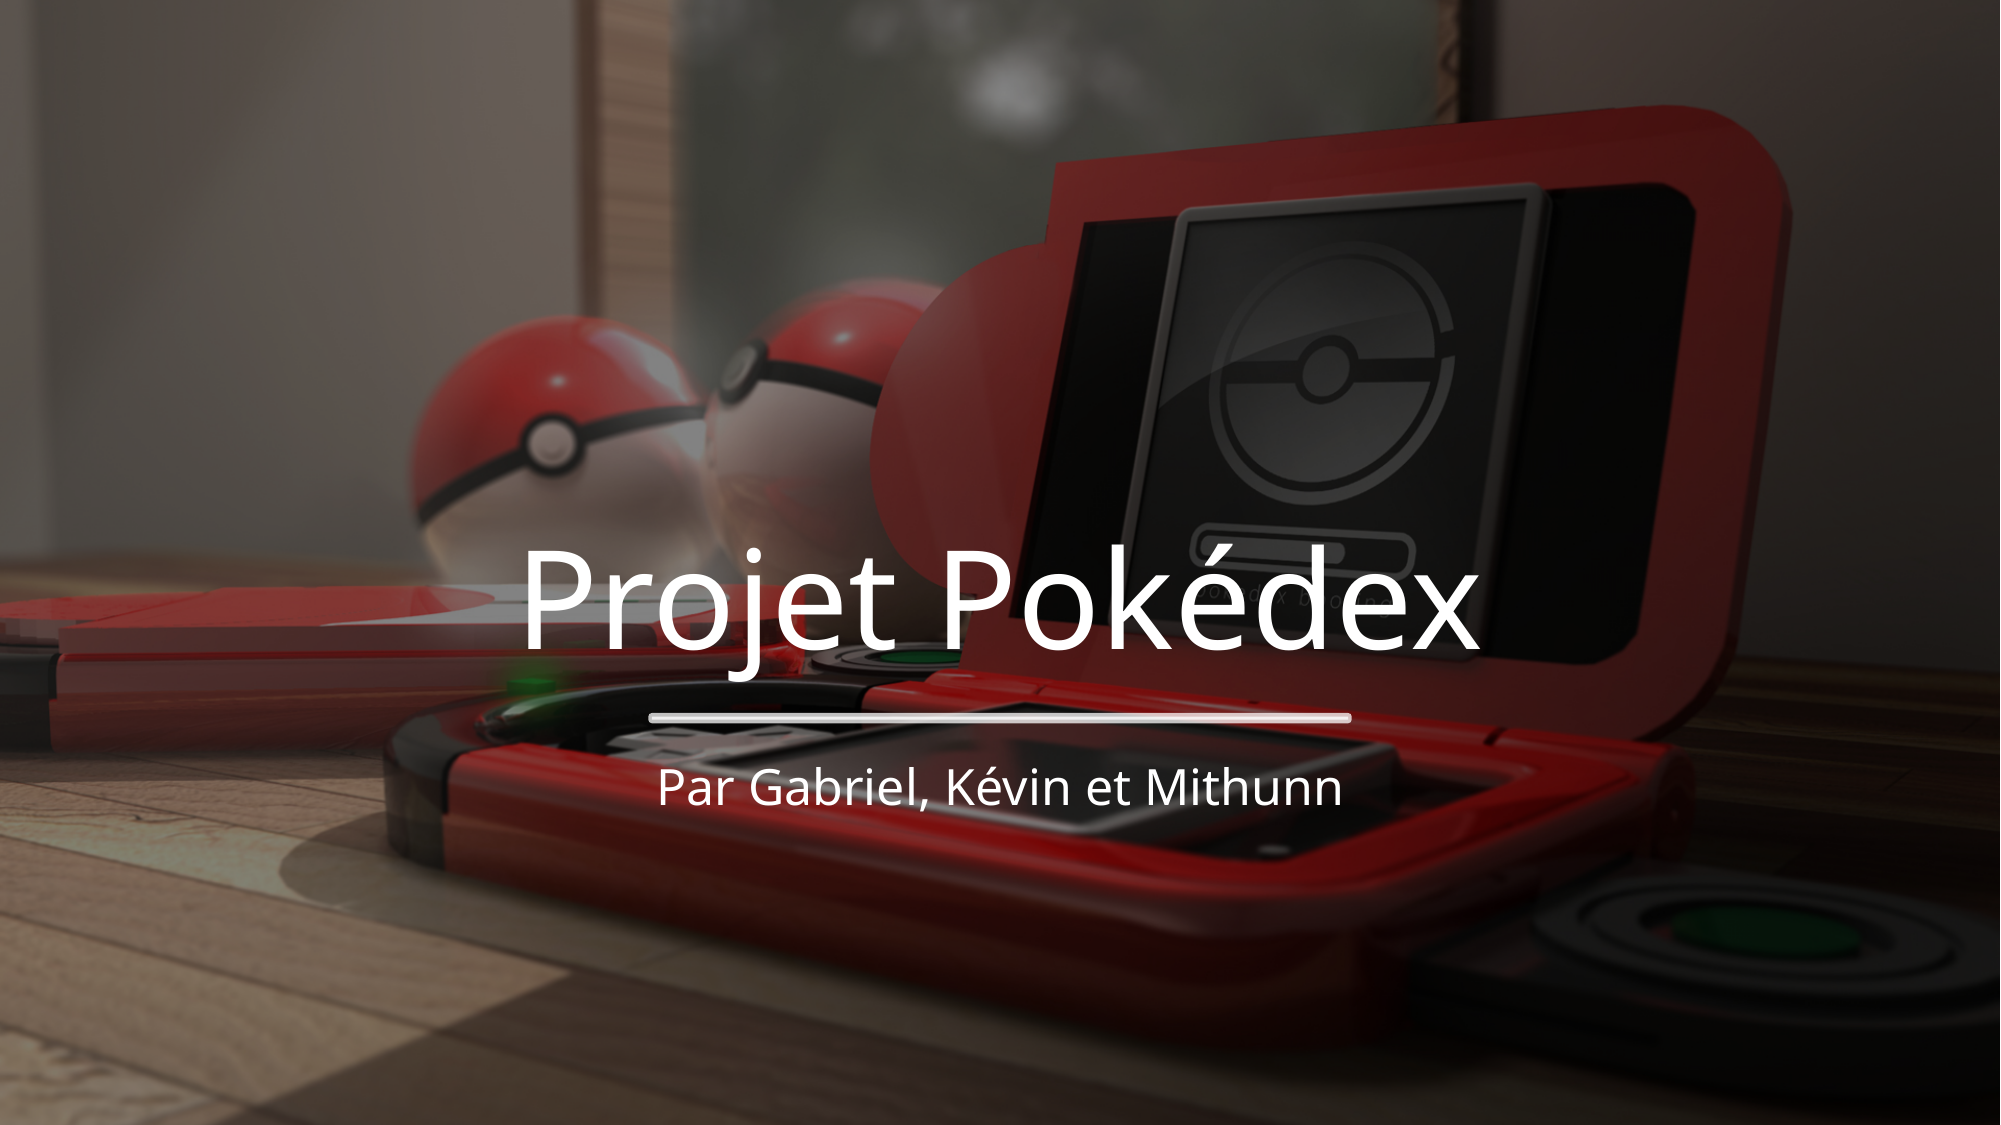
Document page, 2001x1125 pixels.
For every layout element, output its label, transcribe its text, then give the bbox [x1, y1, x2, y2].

subtitle Par Gabriel, Kévin et Mithunn [250, 754, 1751, 1007]
title Projet Pokédex [249, 184, 1750, 687]
picture [0, 0, 2000, 1125]
